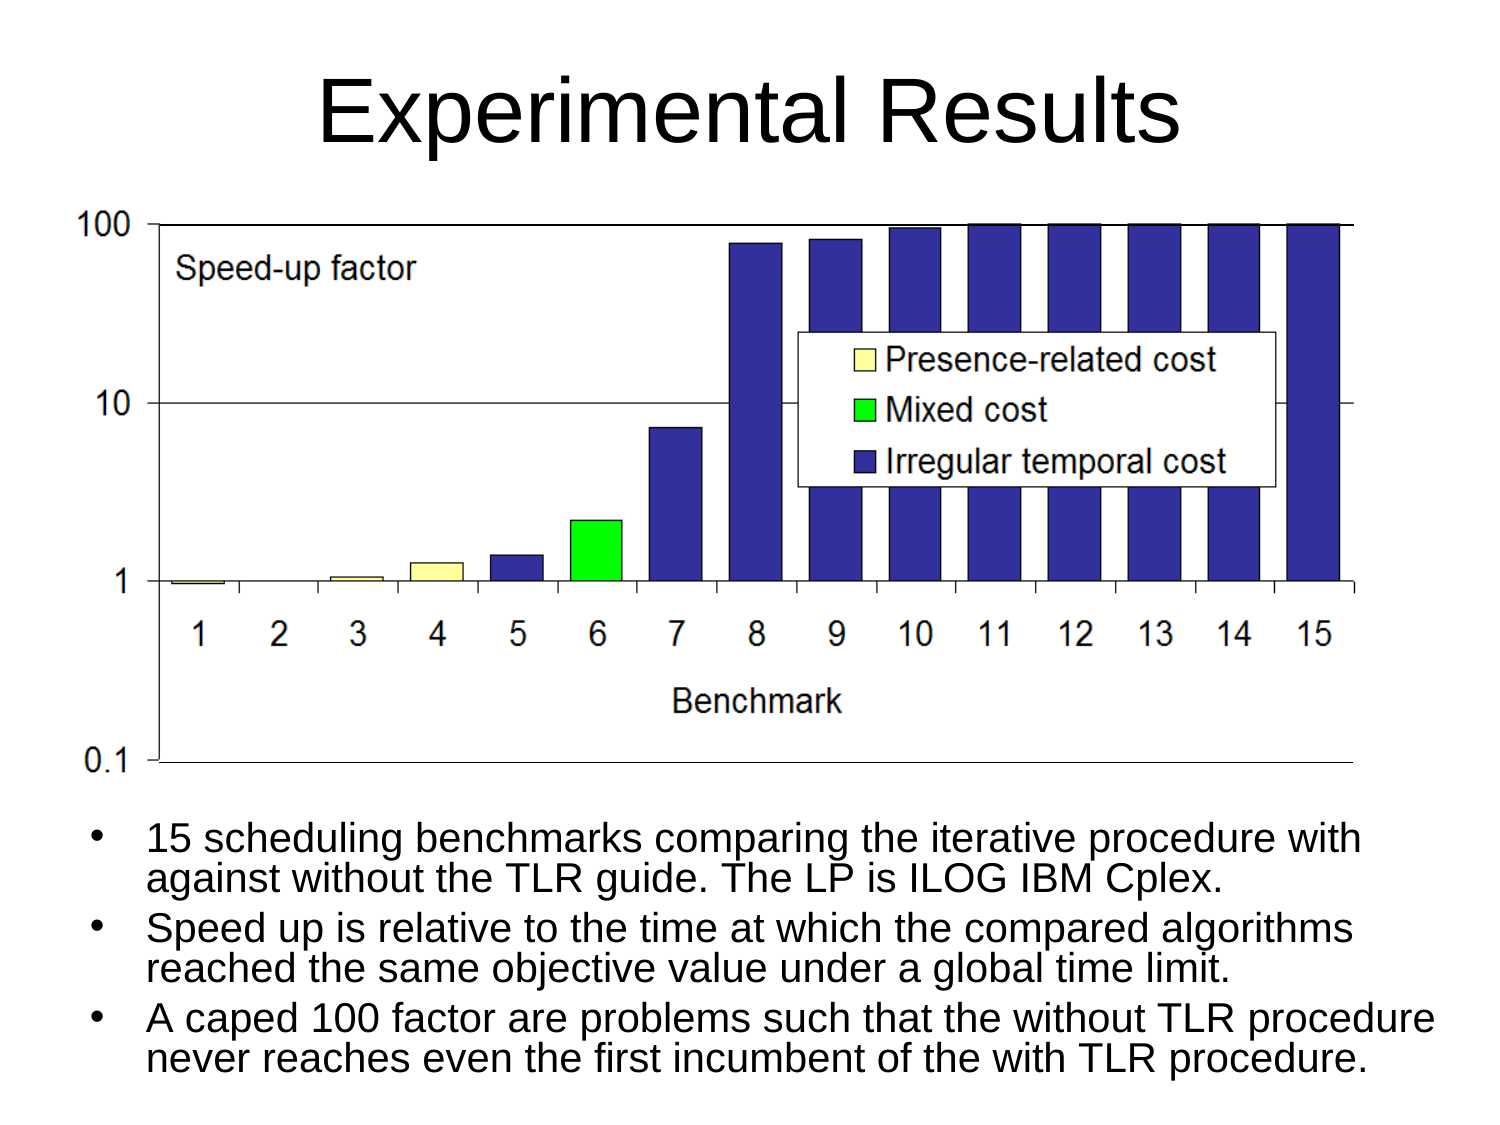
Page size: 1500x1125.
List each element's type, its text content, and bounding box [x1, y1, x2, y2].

list 15 scheduling benchmarks comparing the iterative procedure with against without the TLR guide. The LP is ILOG IBM Cplex. Speed up is relative to the time at which the compared algorithms reached the same objective value under a global time limit. A caped 100 factor are problems such that the without TLR procedure never reaches even the first incumbent of the with TLR procedure. [74, 812, 1475, 1125]
title Experimental Results [75, 12, 1426, 200]
picture [75, 199, 1359, 775]
